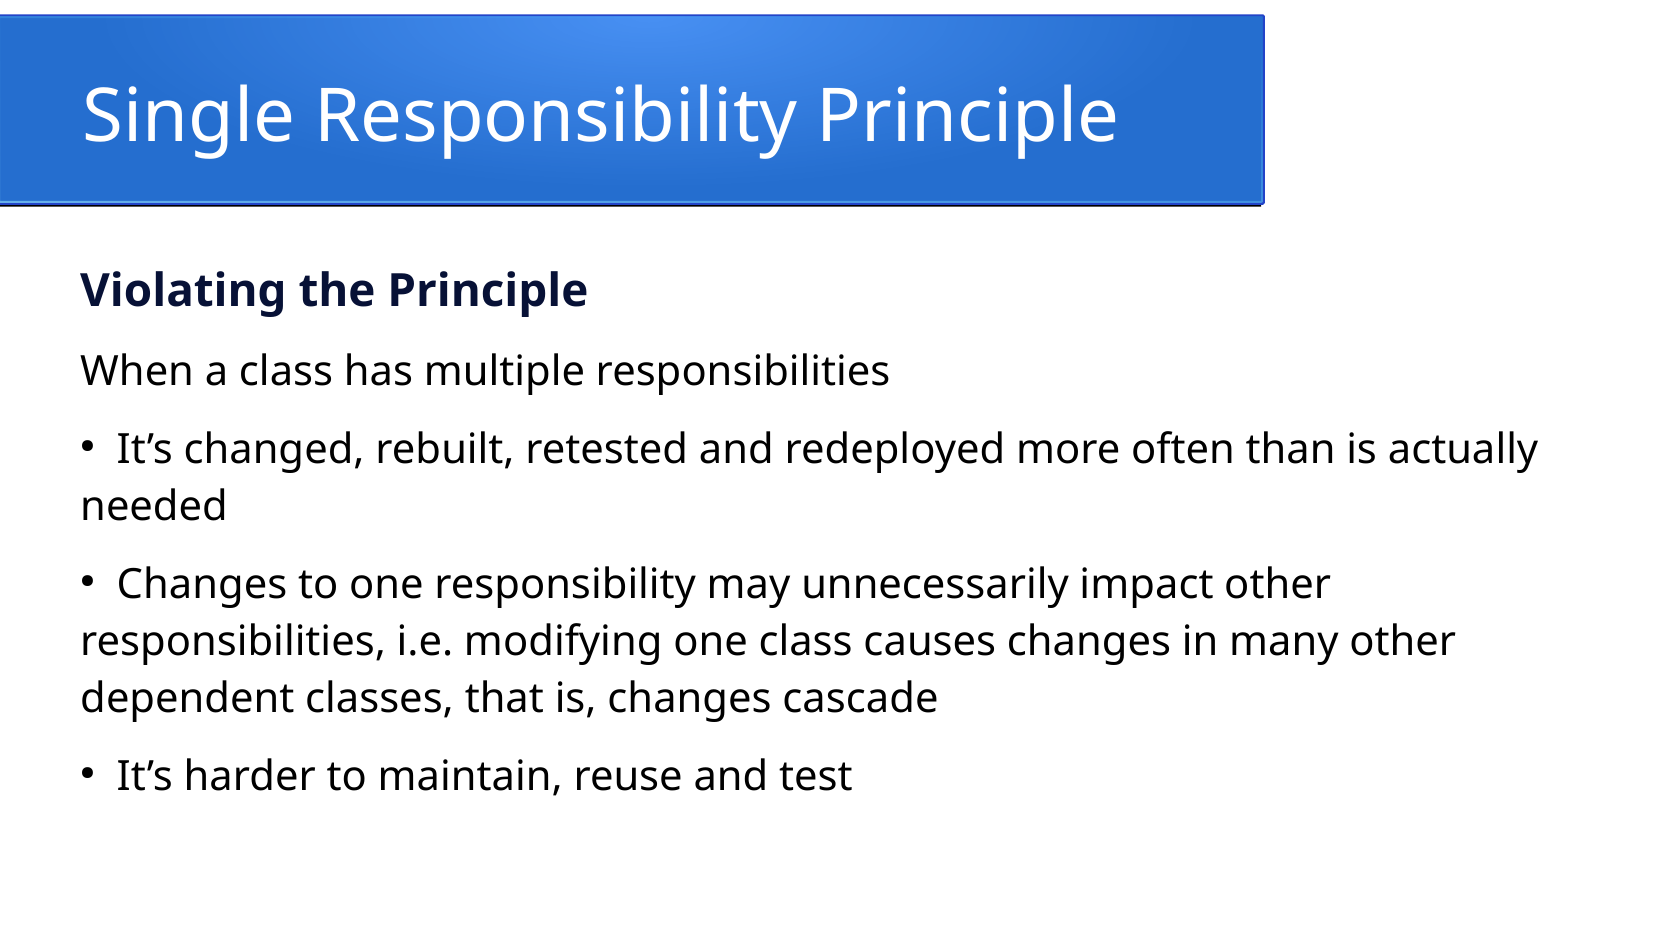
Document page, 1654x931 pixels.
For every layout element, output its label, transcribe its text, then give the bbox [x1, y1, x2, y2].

subtitle Violating the Principle When a class has multiple responsibilities It’s changed, rebuilt, retested and redeployed more often than is actually needed Changes to one responsibility may unnecessarily impact other responsibilities, i.e. modifying one class causes changes in many other dependent classes, that is, changes cascade It’s harder to maintain, reuse and test [80, 258, 1569, 880]
title Single Responsibility Principle [82, 35, 1235, 189]
